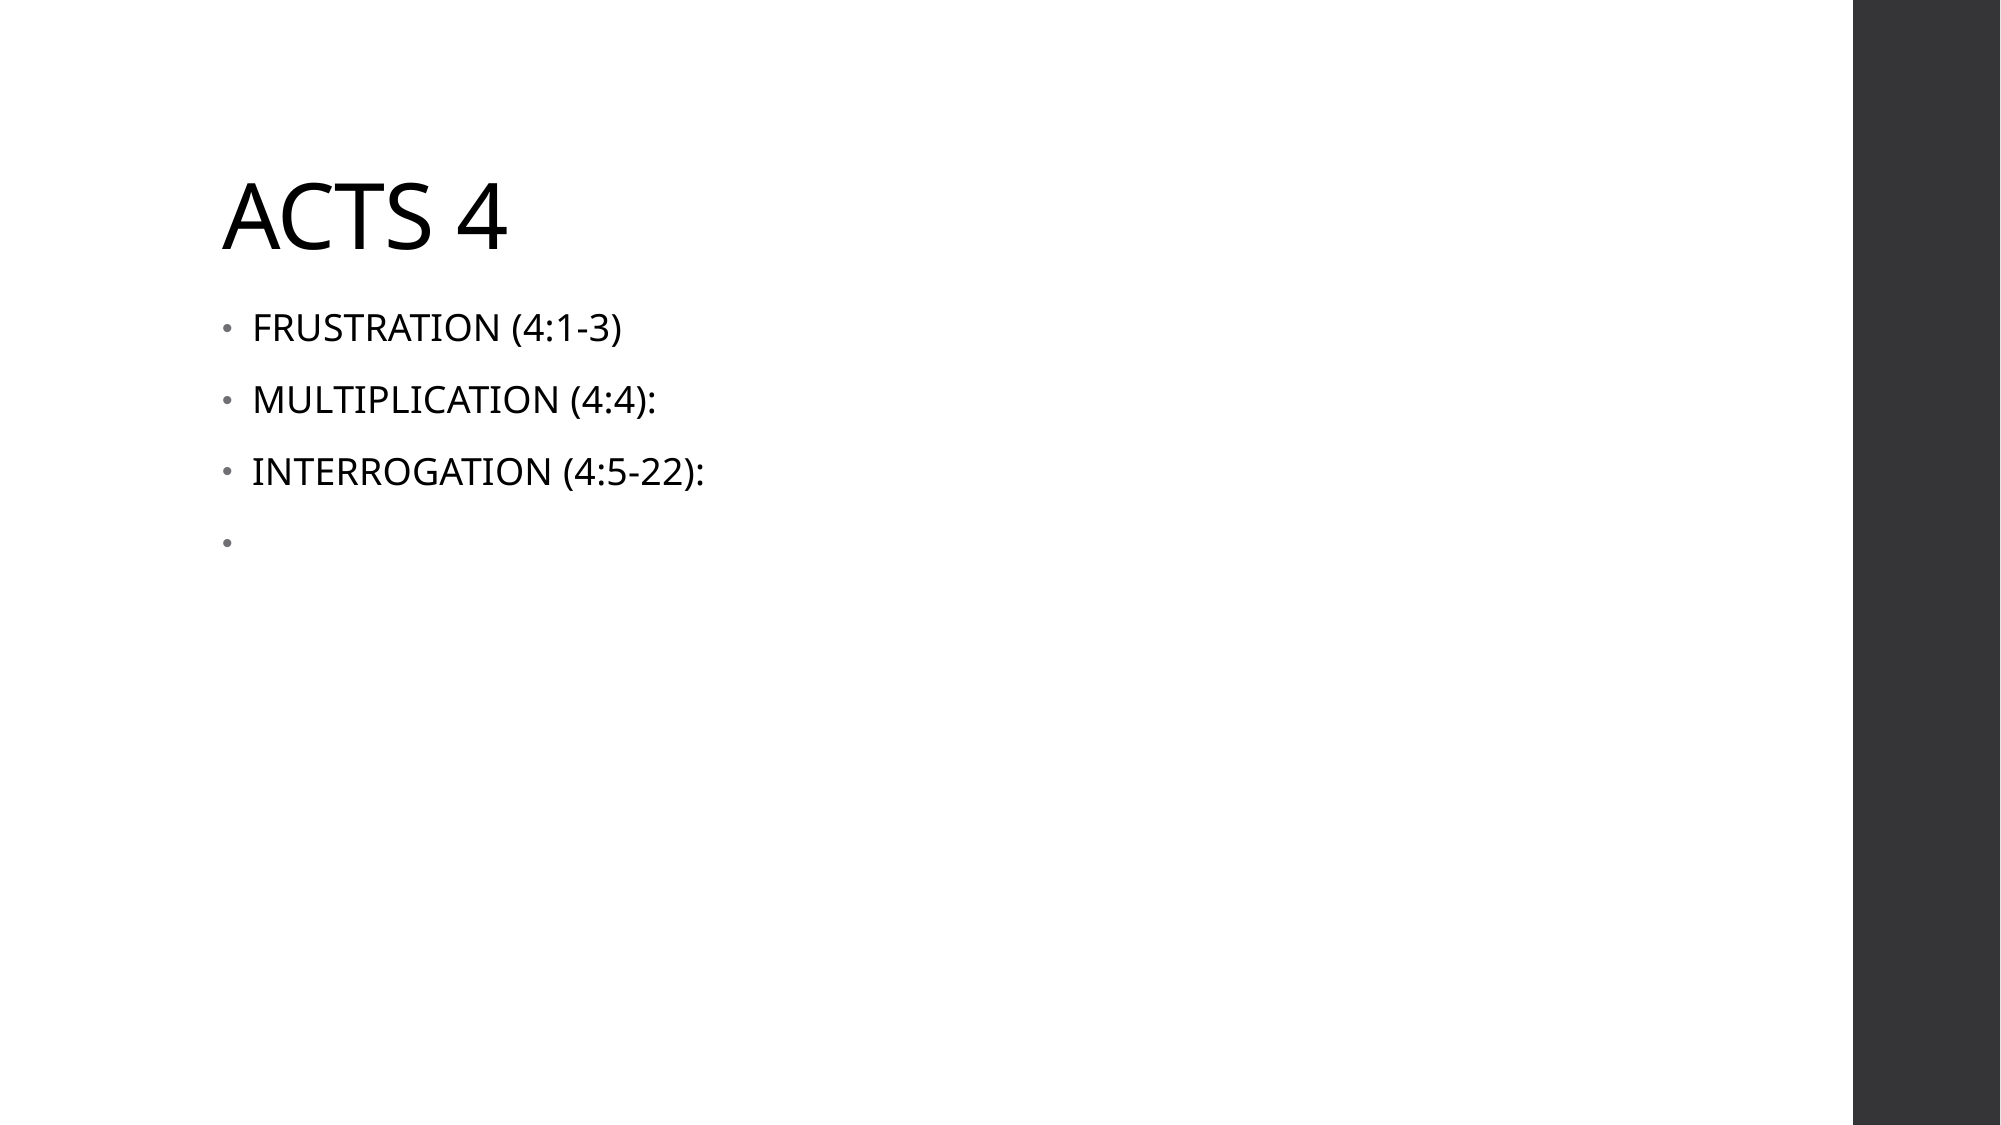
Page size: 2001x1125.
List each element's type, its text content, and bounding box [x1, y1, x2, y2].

list FRUSTRATION (4:1-3) MULTIPLICATION (4:4): INTERROGATION (4:5-22): [206, 299, 1617, 1014]
title ACTS 4 [206, 60, 1797, 278]
